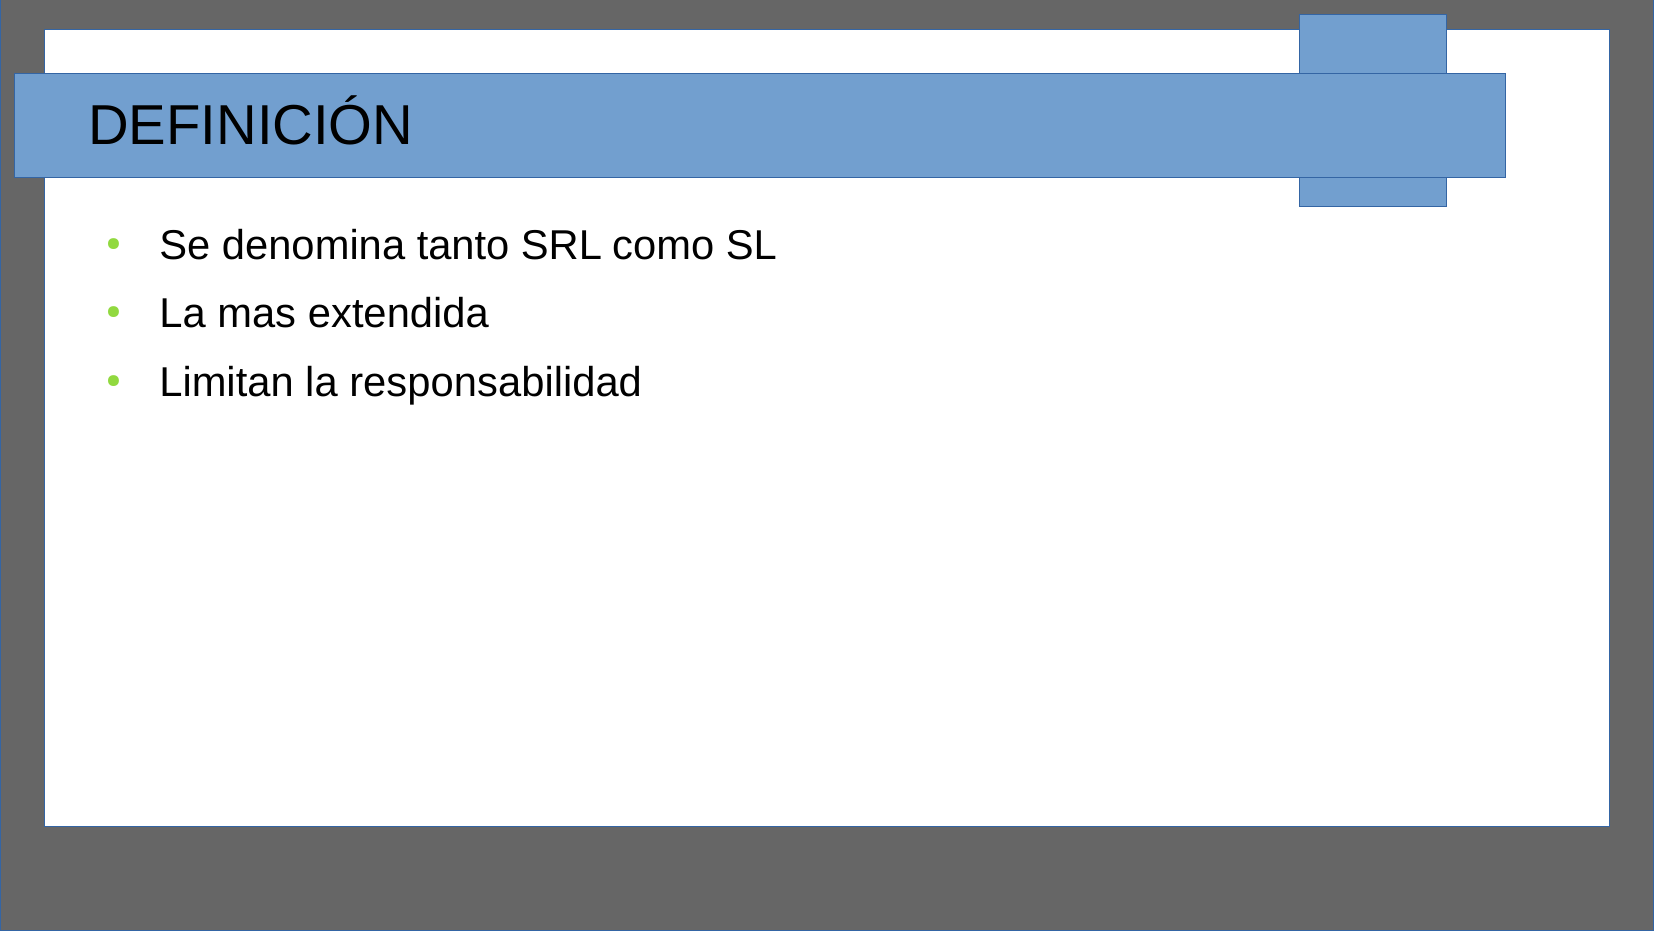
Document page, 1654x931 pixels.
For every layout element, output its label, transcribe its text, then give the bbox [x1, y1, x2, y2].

list Se denomina tanto SRL como SL La mas extendida Limitan la responsabilidad [88, 221, 1565, 813]
title DEFINICIÓN [88, 73, 1506, 178]
